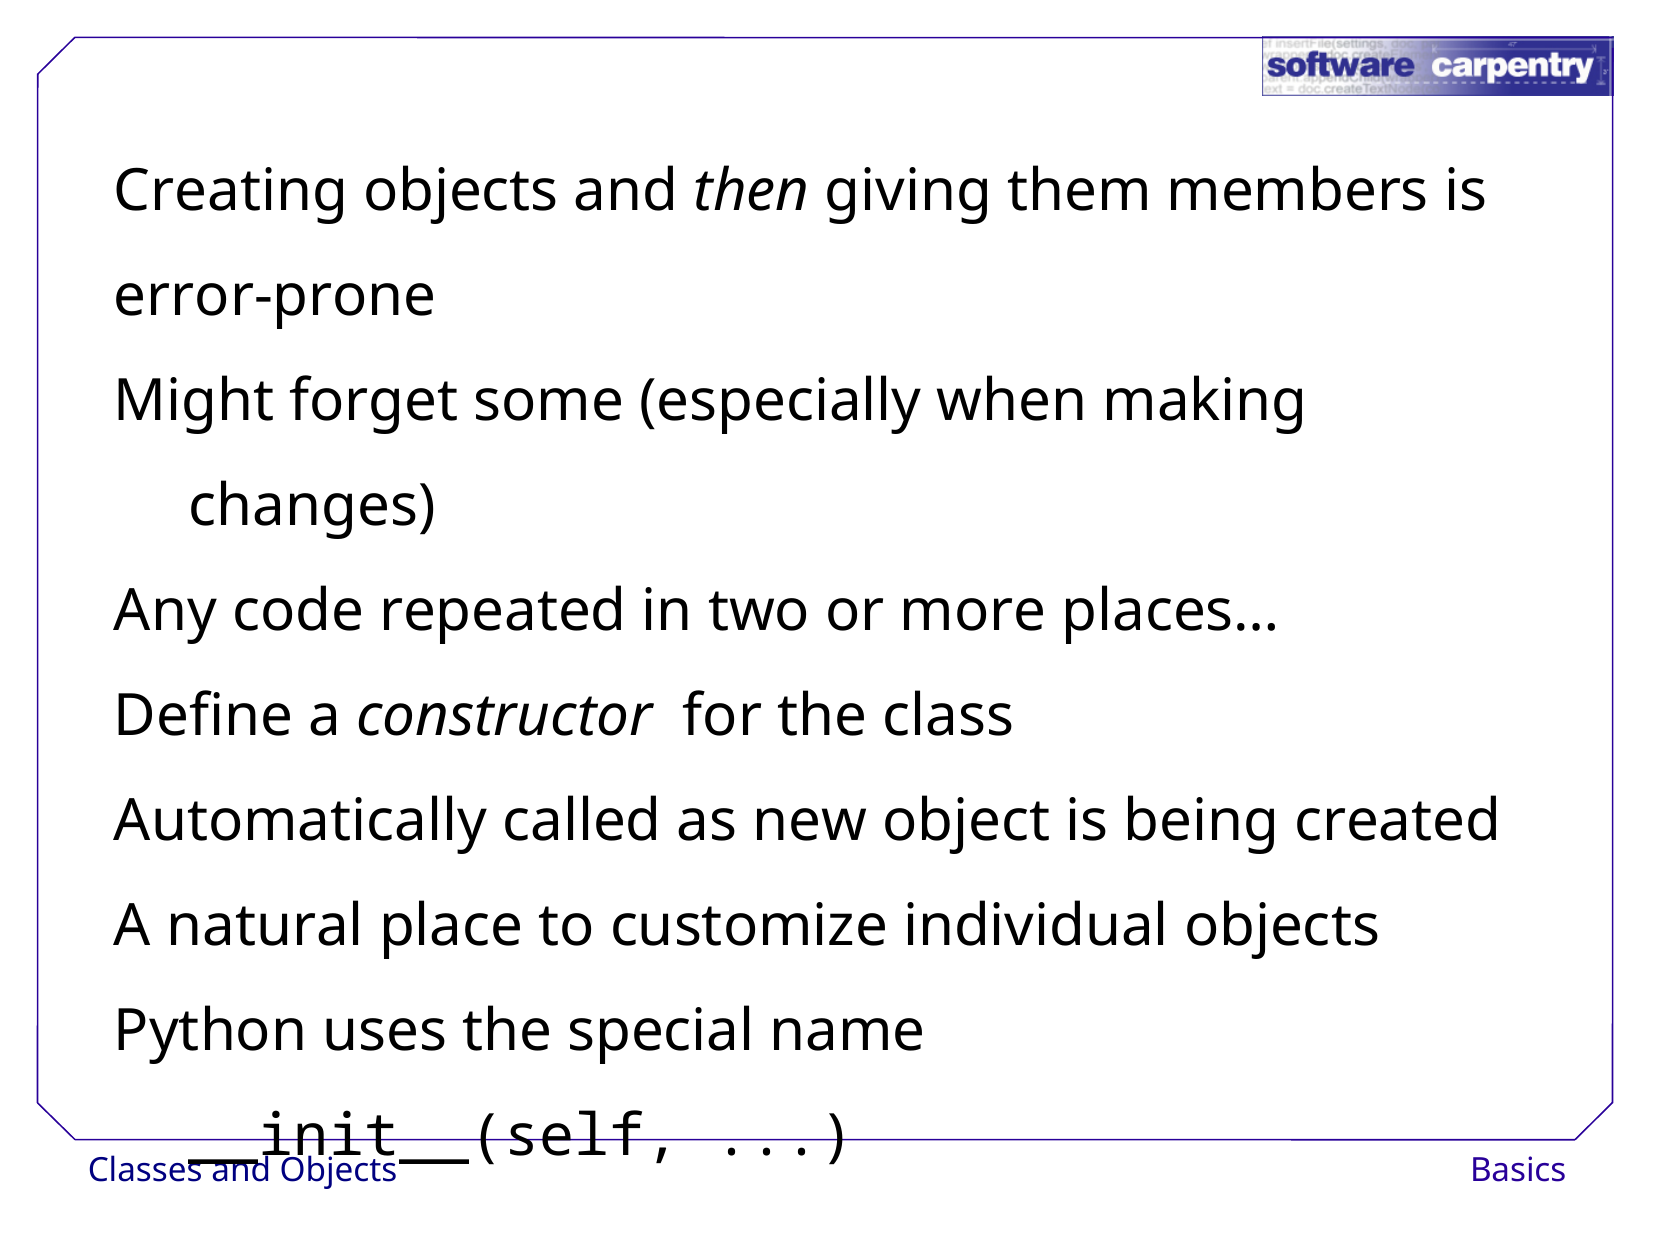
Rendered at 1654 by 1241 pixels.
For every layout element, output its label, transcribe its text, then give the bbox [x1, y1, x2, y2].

picture [1262, 36, 1614, 96]
text_box Creating objects and then giving them members is error-prone Might forget some (especially when making changes) Any code repeated in two or more places… Define a constructor for the class Automatically called as new object is being created A natural place to customize individual objects Python uses the special name __init__(self, ...) [99, 109, 1517, 1175]
